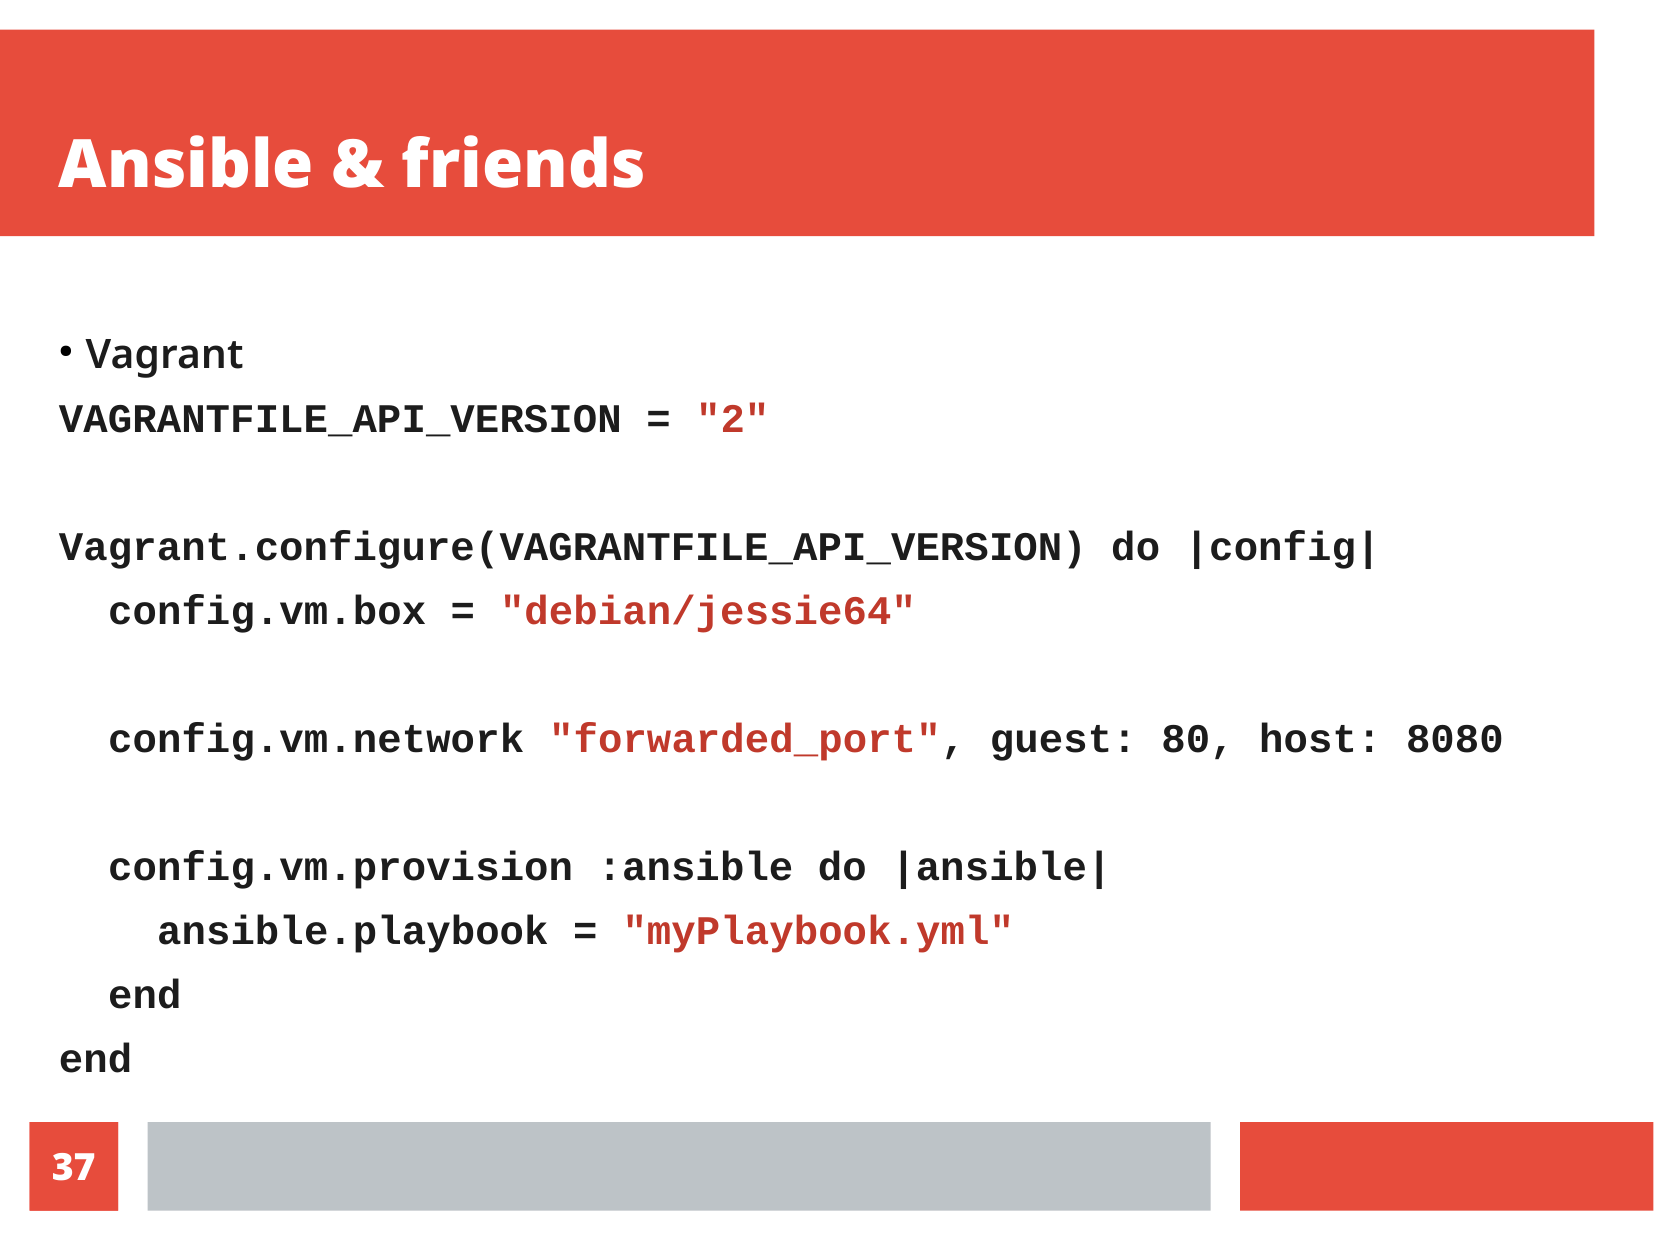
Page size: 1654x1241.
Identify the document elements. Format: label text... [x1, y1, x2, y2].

text_box [59, 324, 1565, 1093]
title Ansible & friends [59, 59, 1595, 207]
